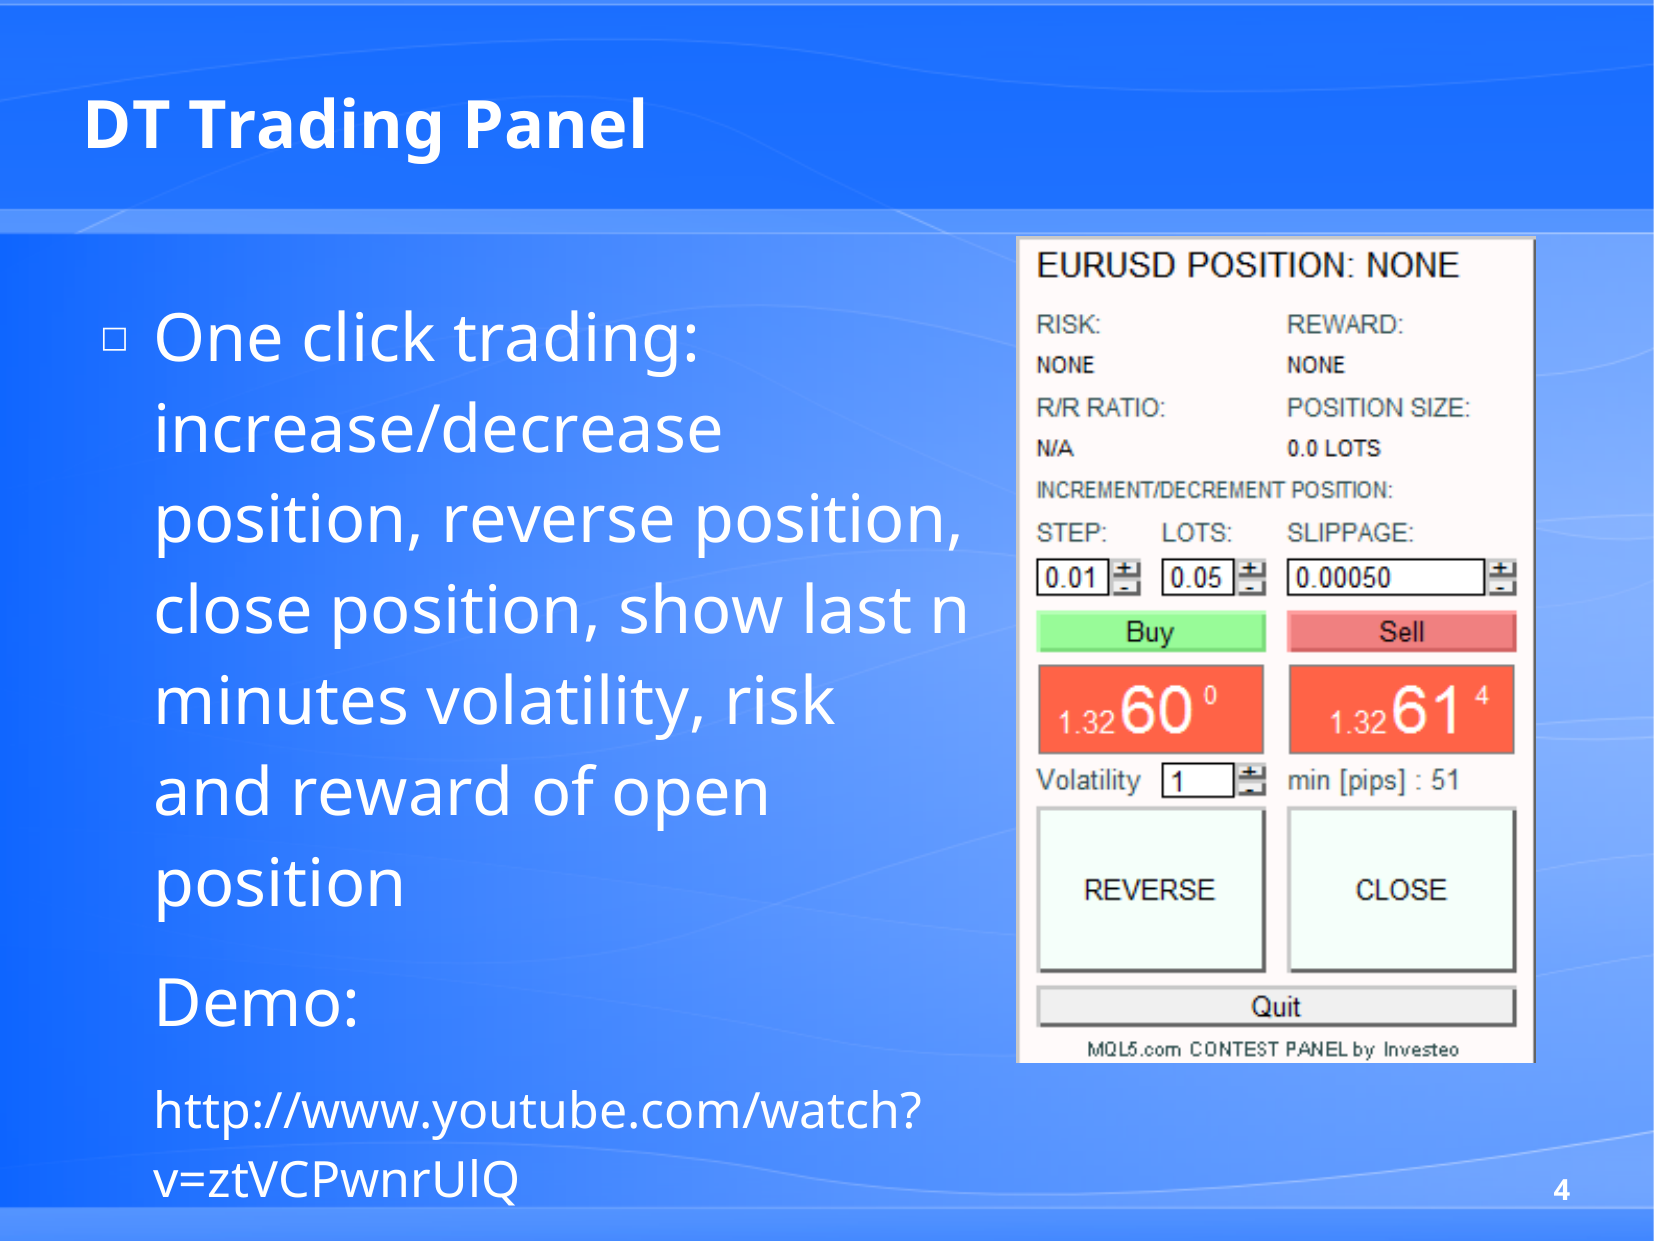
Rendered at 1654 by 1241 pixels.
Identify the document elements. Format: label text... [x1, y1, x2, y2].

title DT Trading Panel [23, 15, 1625, 229]
list One click trading: increase/decrease position, reverse position, close position, show last n minutes volatility, risk and reward of open position Demo: http://www.youtube.com/watch?v=ztVCPwnrUlQ [82, 290, 975, 1229]
picture [0, 0, 1654, 1241]
